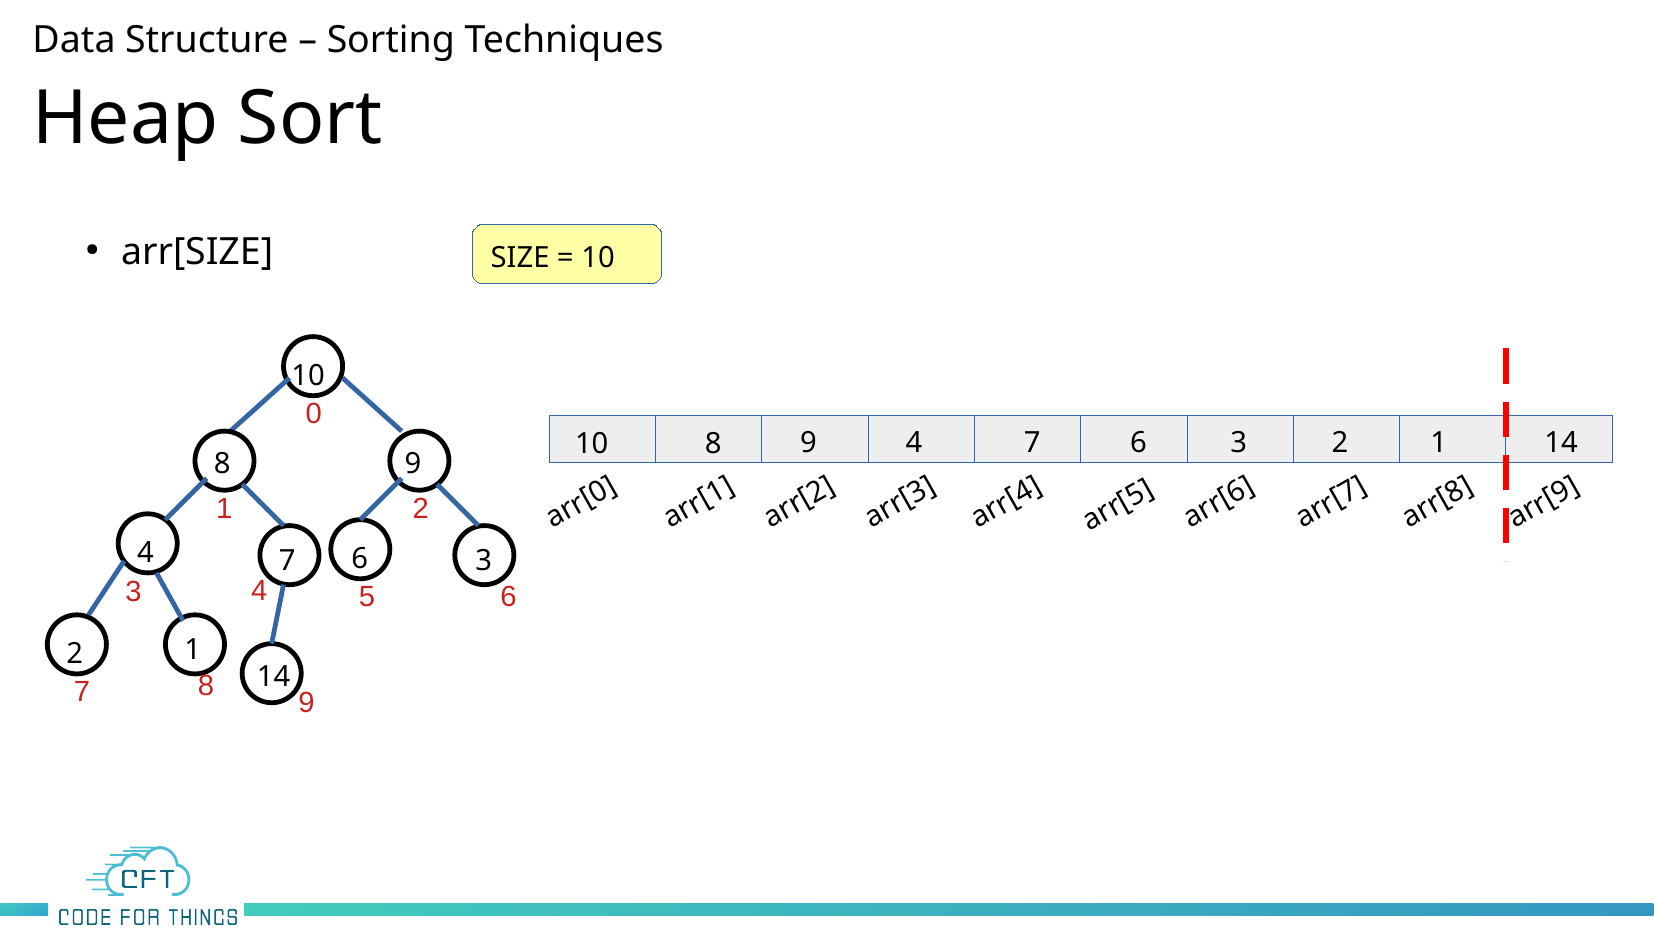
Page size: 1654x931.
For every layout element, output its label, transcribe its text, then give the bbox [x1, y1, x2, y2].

text_box 10 [269, 346, 346, 396]
text_box [171, 525, 178, 562]
text_box [184, 614, 212, 620]
text_box arr[2] [738, 443, 875, 554]
text_box [330, 532, 336, 566]
title Data Structure – Sorting Techniques Heap Sort [32, 12, 1184, 166]
text_box arr[4] [949, 439, 1087, 554]
text_box 14 [1529, 413, 1597, 463]
text_box [1164, 415, 1215, 463]
text_box 3 [460, 531, 509, 581]
text_box arr[SIZE] [70, 217, 315, 284]
text_box arr[0] [520, 438, 661, 554]
text_box [47, 630, 51, 659]
text_box [454, 538, 460, 572]
text_box [100, 626, 107, 663]
text_box 9 [389, 435, 457, 485]
text_box 9 [785, 413, 853, 463]
text_box SIZE = 10 [475, 228, 656, 278]
text_box 10 [560, 415, 632, 499]
text_box 8 [690, 415, 757, 465]
text_box [470, 581, 485, 585]
text_box 3 [110, 567, 157, 616]
text_box arr[9] [1482, 442, 1625, 554]
text_box arr[5] [1058, 442, 1199, 558]
text_box 7 [59, 667, 105, 716]
text_box 4 [122, 523, 171, 573]
text_box [218, 625, 225, 661]
text_box 2 [397, 484, 444, 532]
text_box [313, 537, 320, 574]
text_box 4 [890, 413, 958, 463]
text_box [338, 519, 382, 529]
text_box 6 [1115, 413, 1164, 463]
text_box [291, 336, 335, 346]
text_box [259, 540, 264, 566]
text_box arr[7] [1272, 441, 1412, 554]
text_box arr[8] [1380, 438, 1503, 554]
text_box [165, 630, 169, 659]
text_box [272, 525, 307, 531]
text_box [1264, 415, 1316, 463]
text_box [1384, 415, 1415, 463]
text_box [509, 538, 514, 572]
text_box [55, 614, 99, 624]
text_box 8 [199, 435, 266, 485]
text_box [1058, 415, 1115, 463]
text_box 1 [1415, 413, 1483, 463]
text_box 2 [51, 624, 100, 674]
text_box 2 [1316, 413, 1384, 463]
text_box 6 [336, 529, 385, 579]
text_box 3 [110, 567, 116, 576]
text_box [118, 528, 122, 558]
text_box 1 [201, 484, 248, 532]
text_box [549, 415, 560, 463]
text_box [958, 415, 1009, 463]
text_box [632, 415, 690, 463]
text_box [404, 431, 435, 435]
text_box 7 [264, 531, 313, 581]
text_box [258, 643, 286, 647]
text_box arr[1] [637, 451, 774, 554]
picture [59, 846, 237, 925]
text_box 6 [485, 572, 532, 621]
text_box [467, 525, 502, 531]
text_box 8 [183, 661, 229, 710]
text_box 7 [1009, 413, 1058, 463]
text_box [194, 445, 199, 476]
text_box 4 [236, 566, 283, 615]
text_box [254, 697, 283, 703]
text_box [472, 224, 662, 284]
text_box 14 [242, 647, 309, 697]
text_box [385, 533, 390, 566]
text_box arr[6] [1164, 438, 1300, 554]
text_box [853, 415, 890, 463]
text_box 3 [1215, 413, 1264, 463]
text_box 5 [343, 572, 390, 621]
text_box [757, 415, 785, 463]
text_box [1597, 415, 1613, 463]
text_box [1483, 415, 1529, 463]
text_box 0 [290, 389, 337, 437]
text_box 1 [169, 620, 218, 670]
text_box [126, 513, 170, 523]
text_box arr[3] [839, 450, 981, 554]
text_box [283, 581, 304, 585]
text_box 9 [283, 679, 330, 727]
text_box [209, 431, 240, 435]
